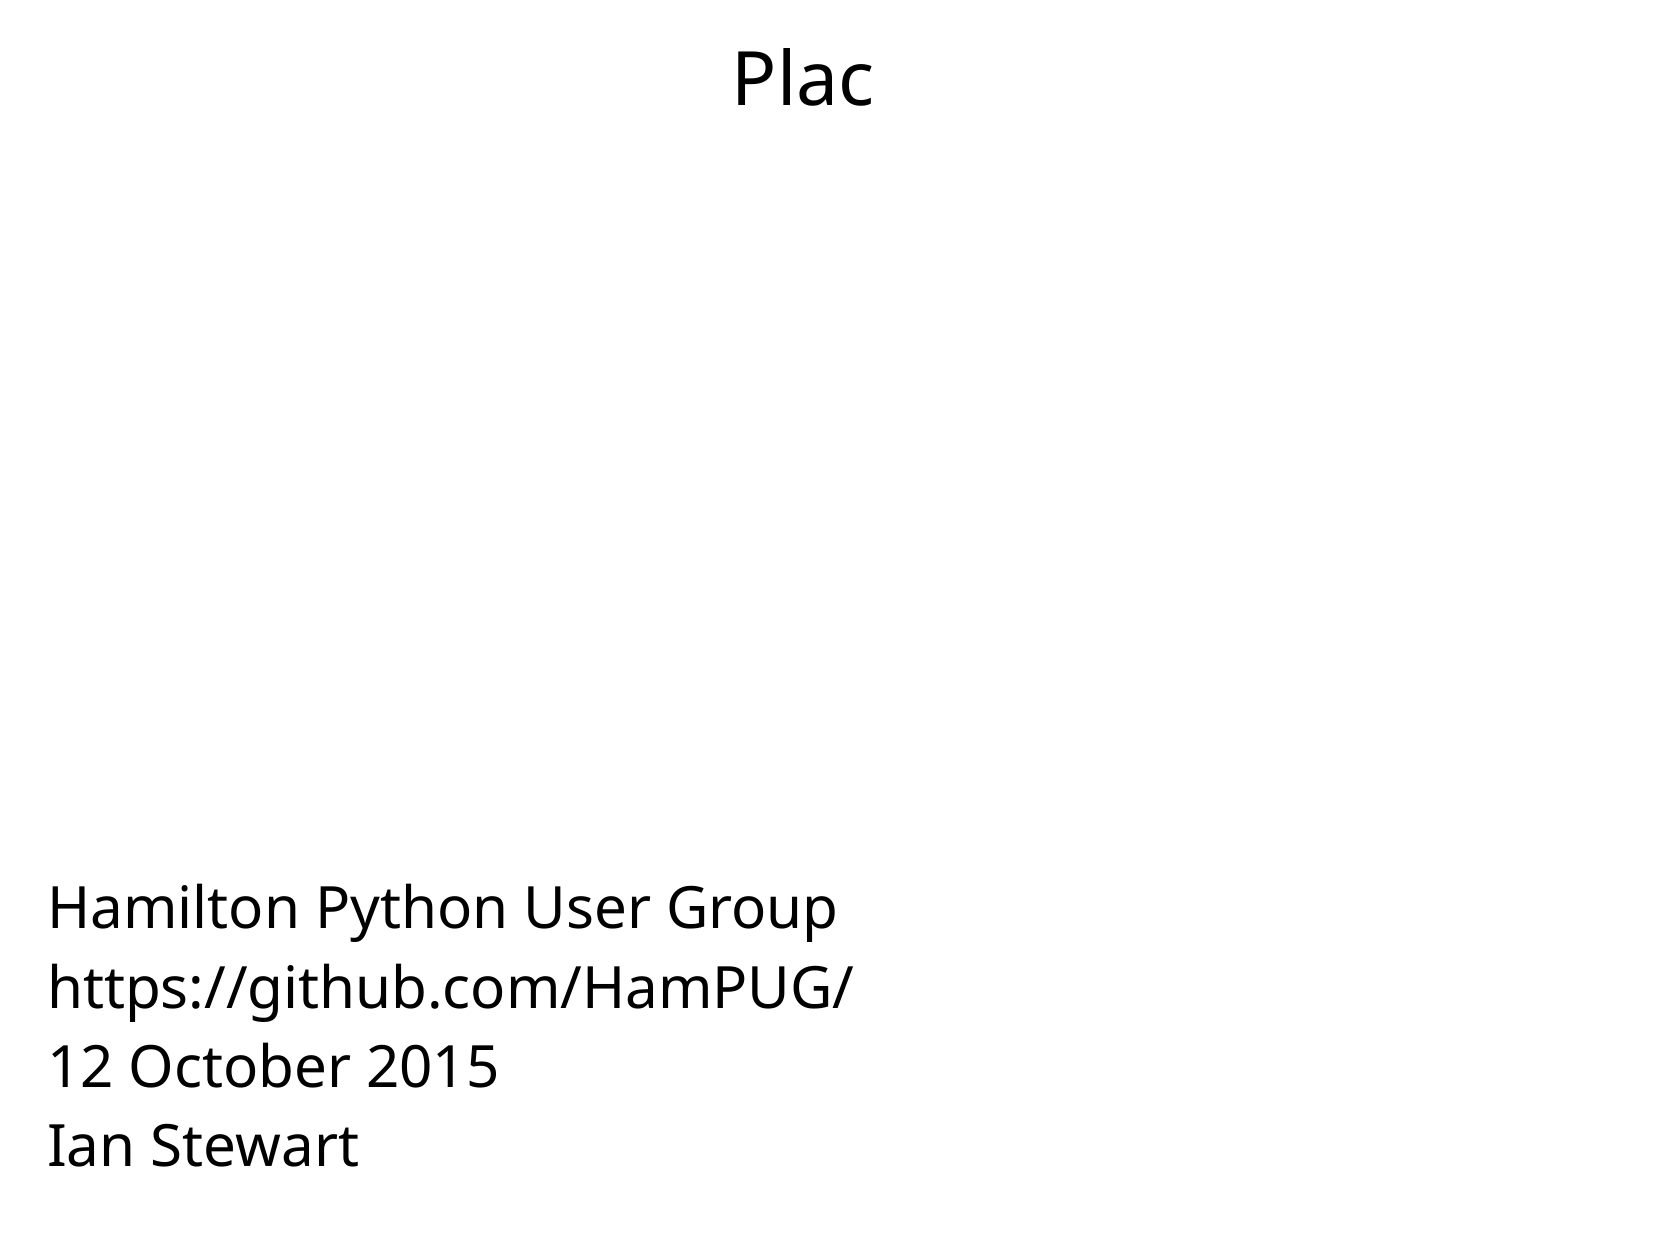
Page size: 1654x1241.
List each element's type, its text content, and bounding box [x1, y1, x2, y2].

subtitle Hamilton Python User Group https://github.com/HamPUG/ 12 October 2015 Ian Stewart [47, 153, 1619, 1087]
title Plac [59, 35, 1548, 118]
